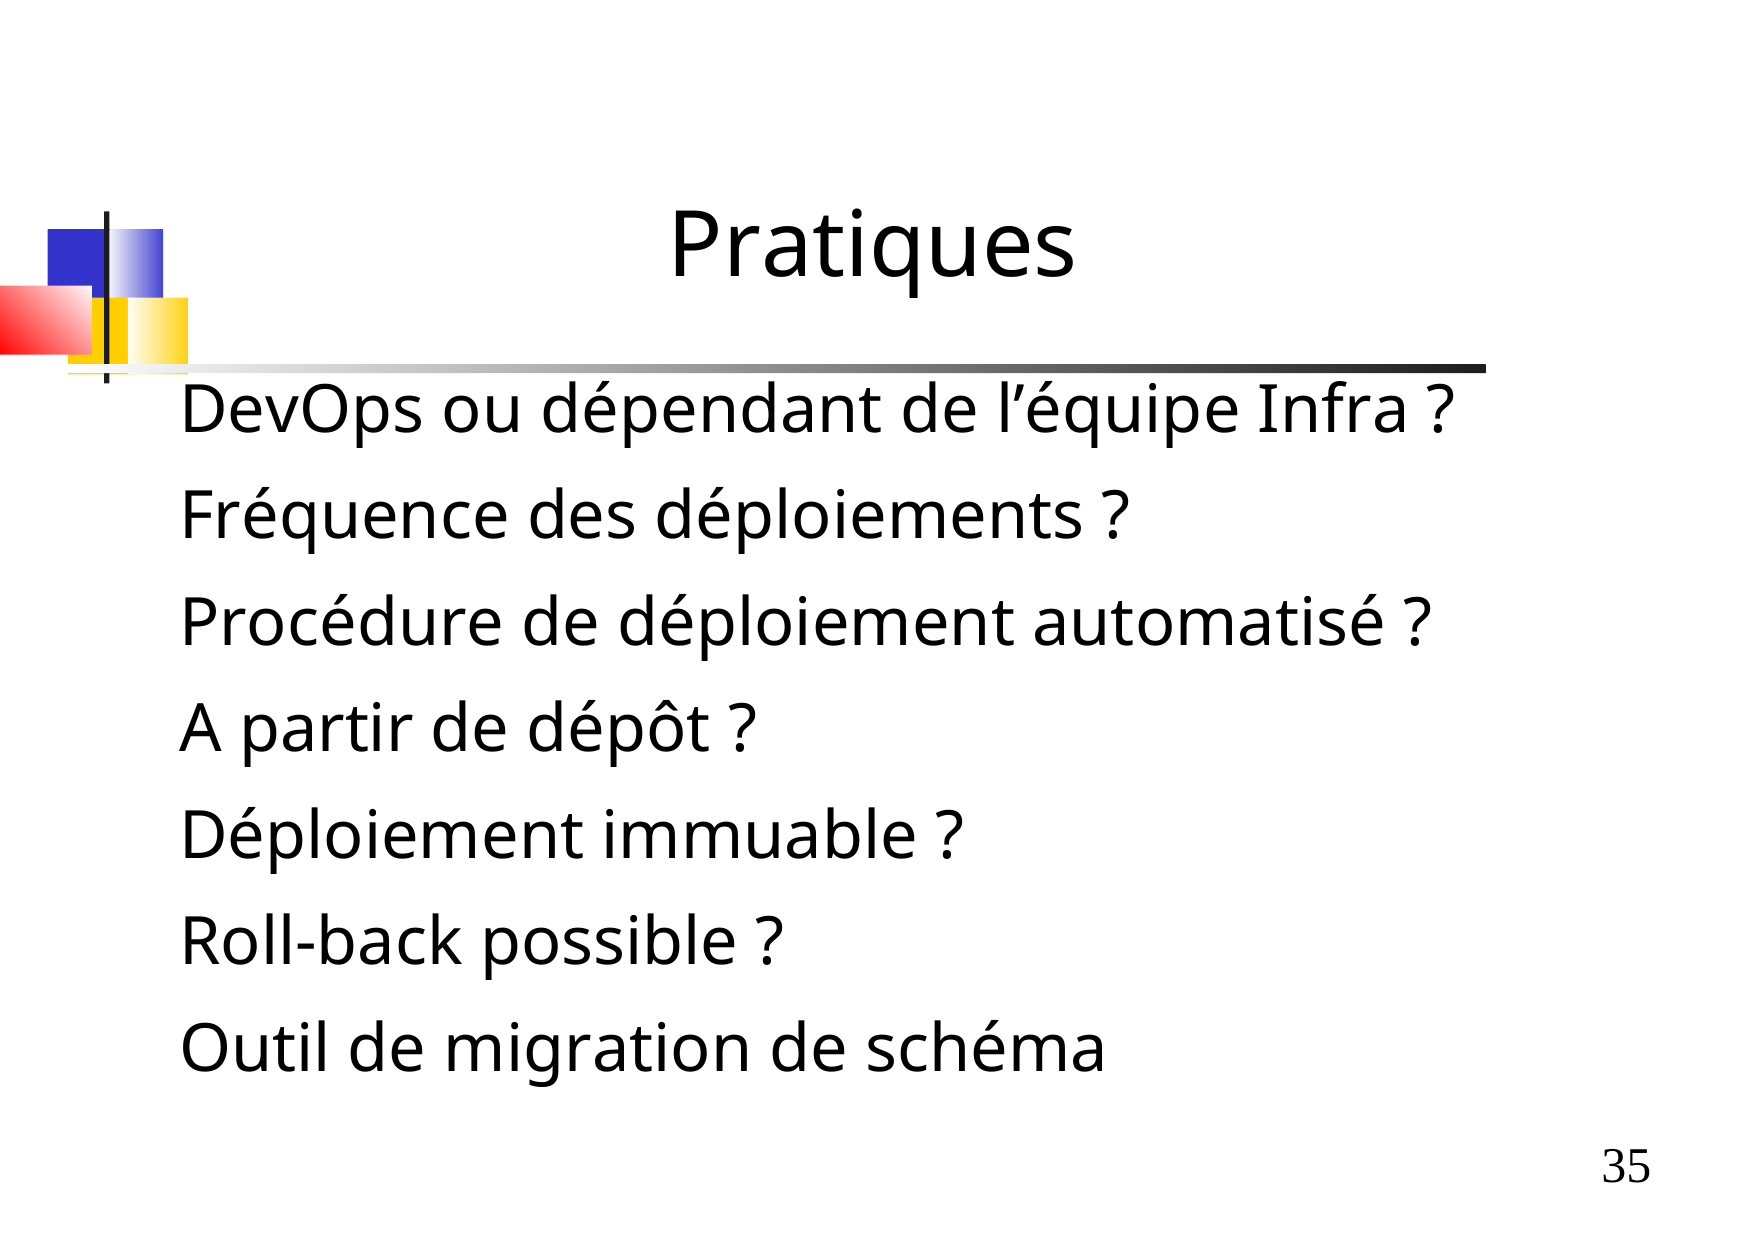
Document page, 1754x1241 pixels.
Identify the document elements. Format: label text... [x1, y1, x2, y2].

title Pratiques [179, 139, 1567, 351]
list DevOps ou dépendant de l’équipe Infra ? Fréquence des déploiements ? Procédure de déploiement automatisé ? A partir de dépôt ? Déploiement immuable ? Roll-back possible ? Outil de migration de schéma [179, 371, 1567, 1091]
